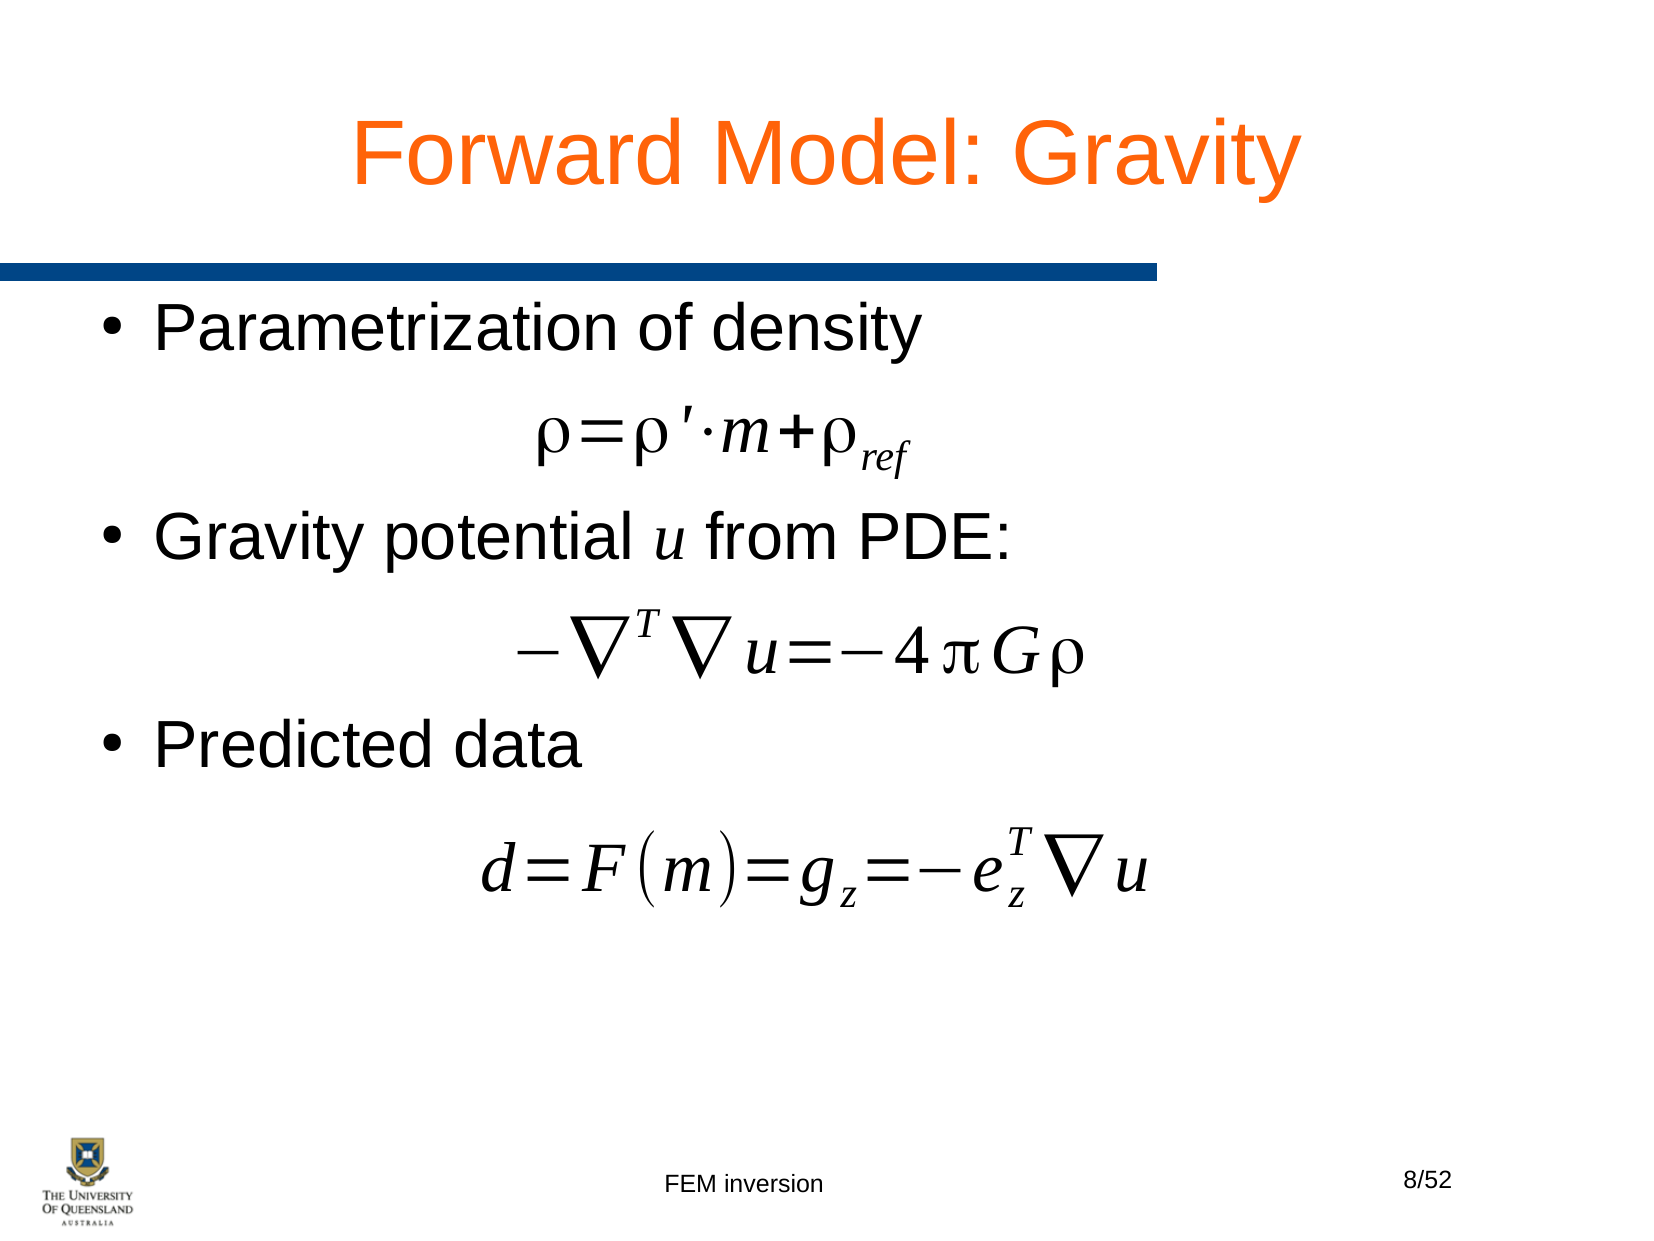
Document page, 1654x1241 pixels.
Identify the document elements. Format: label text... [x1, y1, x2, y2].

chart [472, 817, 1157, 917]
title Forward Model: Gravity [82, 49, 1571, 257]
list Parametrization of density Gravity potential u from PDE: Predicted data [82, 290, 1571, 1010]
picture [35, 1133, 142, 1235]
chart [528, 390, 919, 480]
chart [504, 599, 1094, 691]
